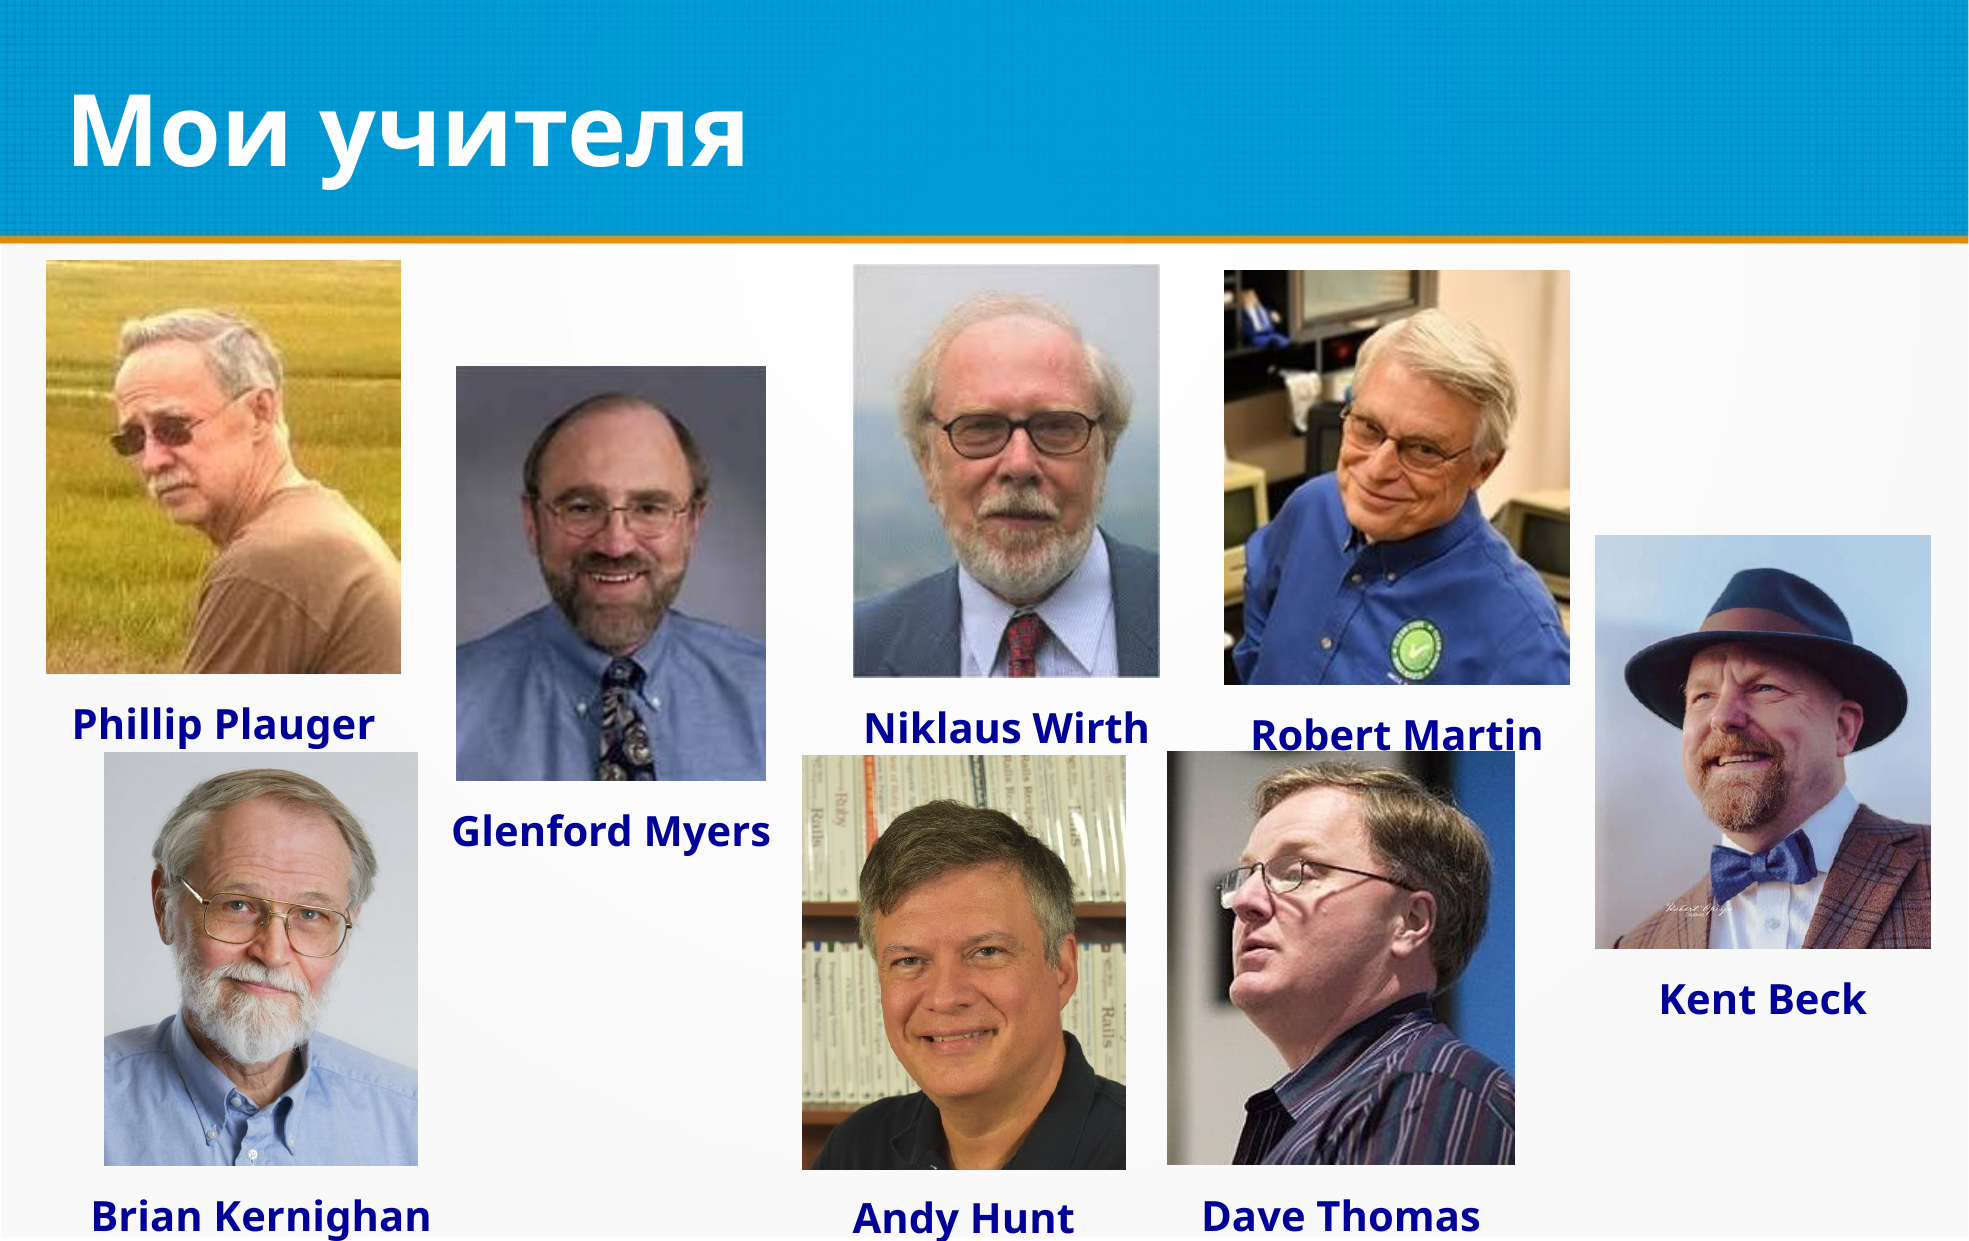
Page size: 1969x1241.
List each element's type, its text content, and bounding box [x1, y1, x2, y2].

picture [333, 1213, 342, 1226]
text_box Мои учителя [59, 55, 1902, 200]
picture [0, 233, 1969, 1241]
